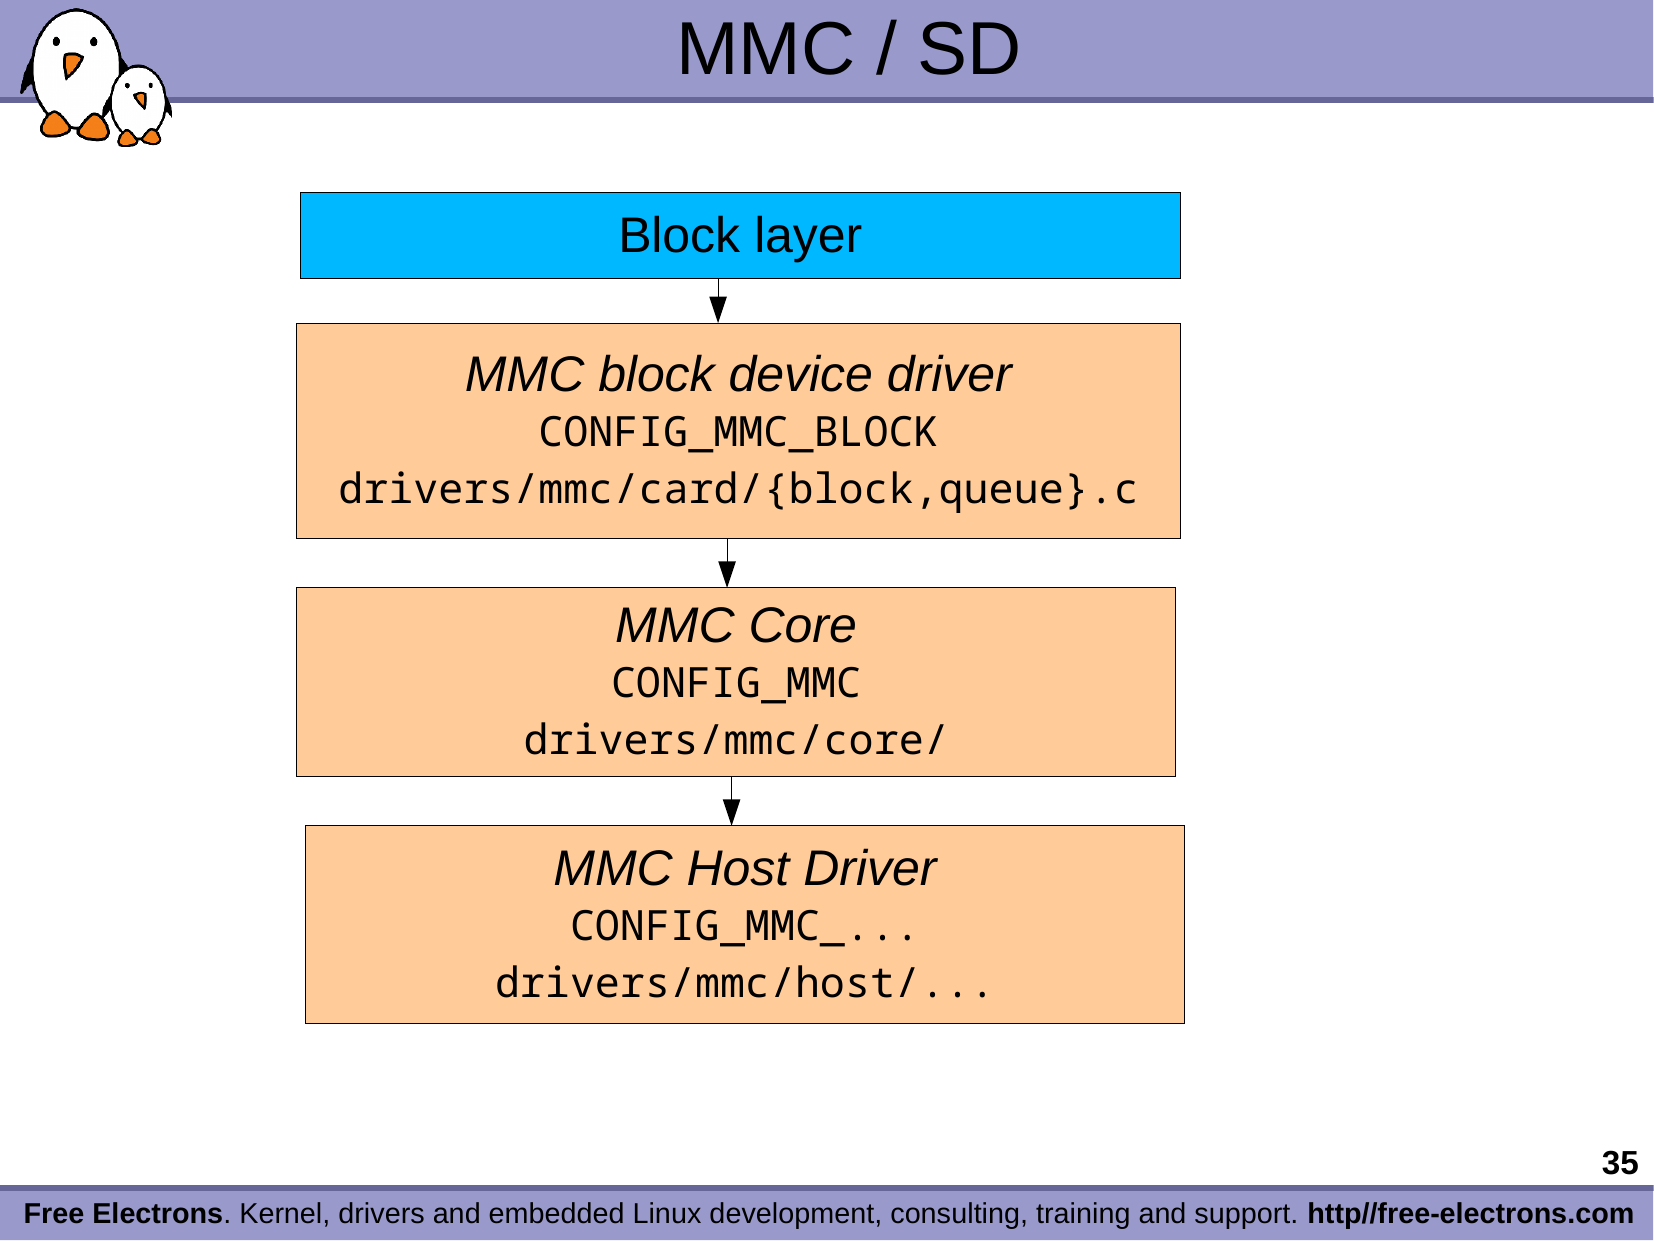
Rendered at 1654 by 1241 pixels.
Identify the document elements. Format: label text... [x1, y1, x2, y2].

title MMC / SD [104, 0, 1595, 98]
text_box MMC Host Driver CONFIG_MMC_... drivers/mmc/host/... [305, 825, 1185, 1024]
text_box Block layer [300, 192, 1181, 279]
picture [20, 8, 172, 147]
text_box MMC Core CONFIG_MMC drivers/mmc/core/ [296, 587, 1176, 777]
text_box MMC block device driver CONFIG_MMC_BLOCK drivers/mmc/card/{block,queue}.c [296, 323, 1181, 539]
